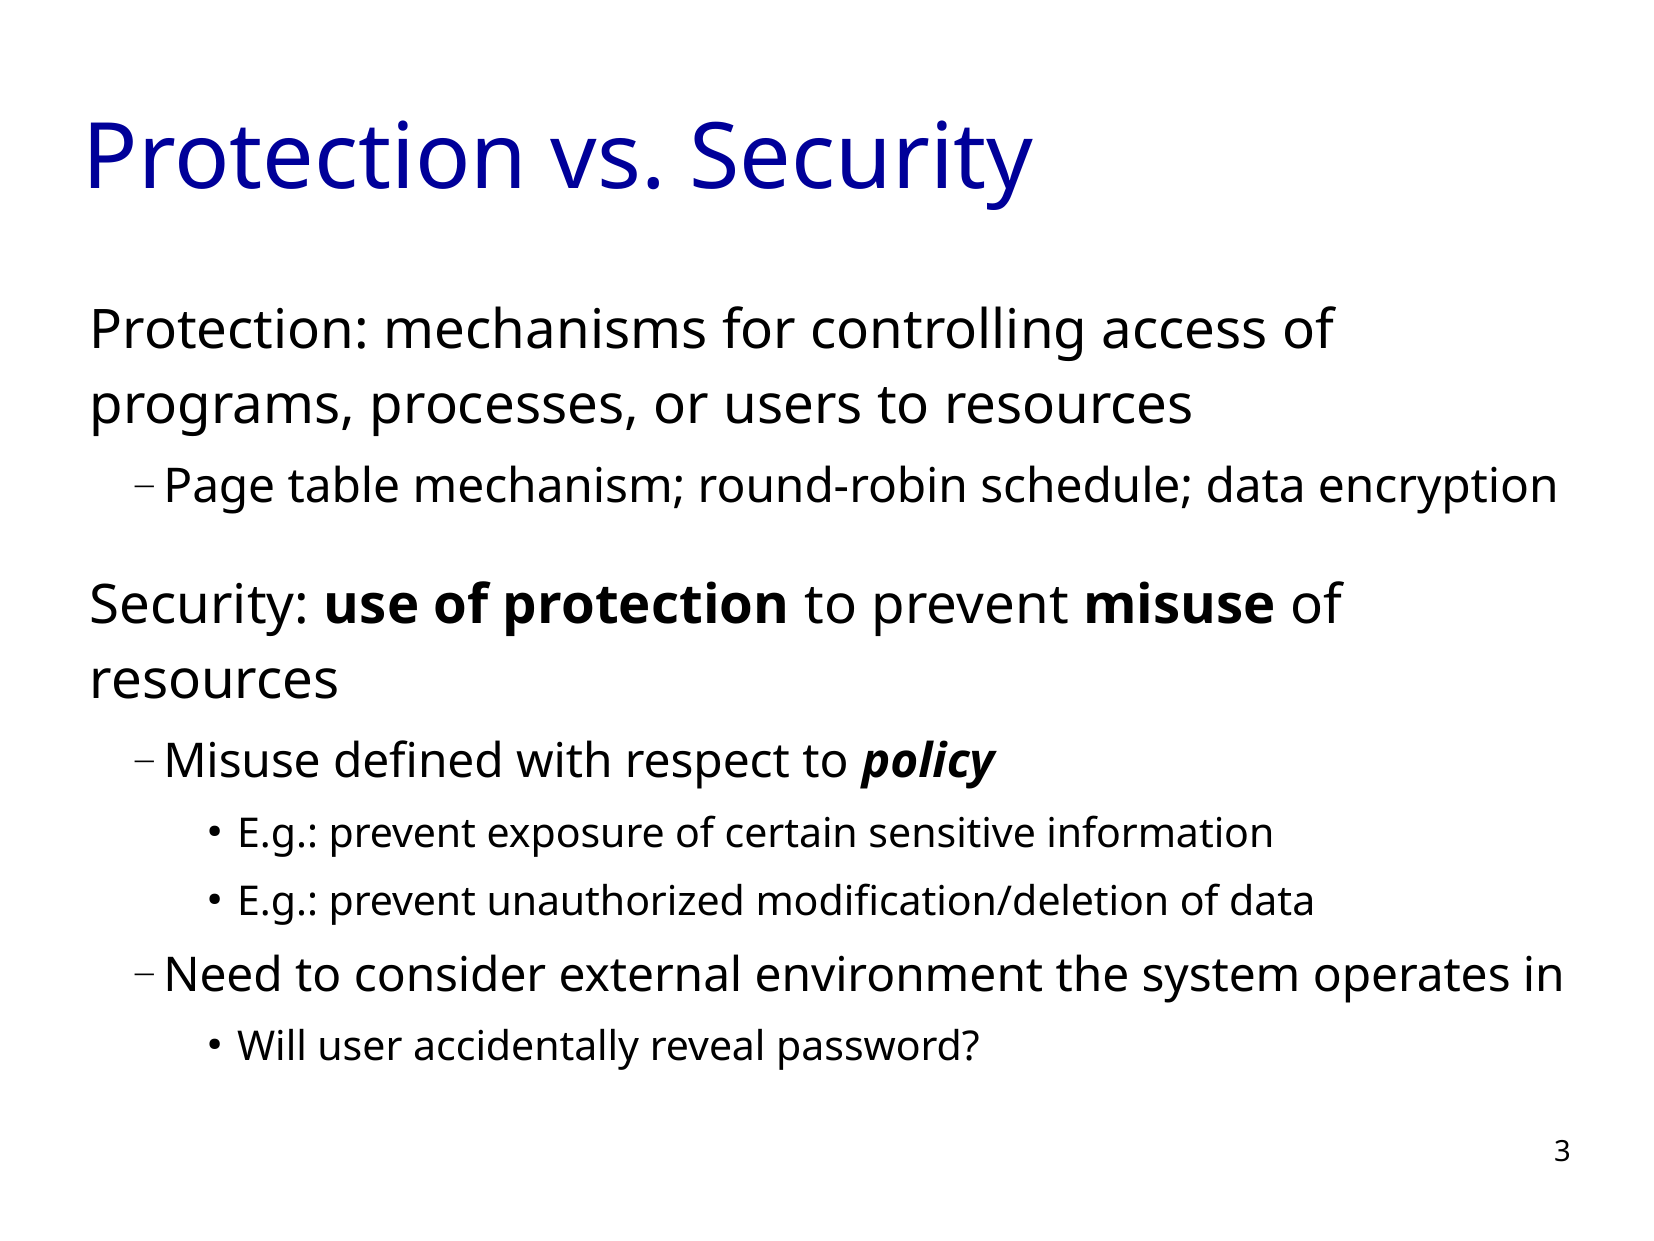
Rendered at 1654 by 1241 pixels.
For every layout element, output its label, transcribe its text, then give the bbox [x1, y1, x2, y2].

list Protection: mechanisms for controlling access of programs, processes, or users to resources Page table mechanism; round-robin schedule; data encryption Security: use of protection to prevent misuse of resources Misuse defined with respect to policy E.g.: prevent exposure of certain sensitive information E.g.: prevent unauthorized modification/deletion of data Need to consider external environment the system operates in Will user accidentally reveal password? [60, 290, 1571, 1096]
title Protection vs. Security [82, 49, 1571, 257]
